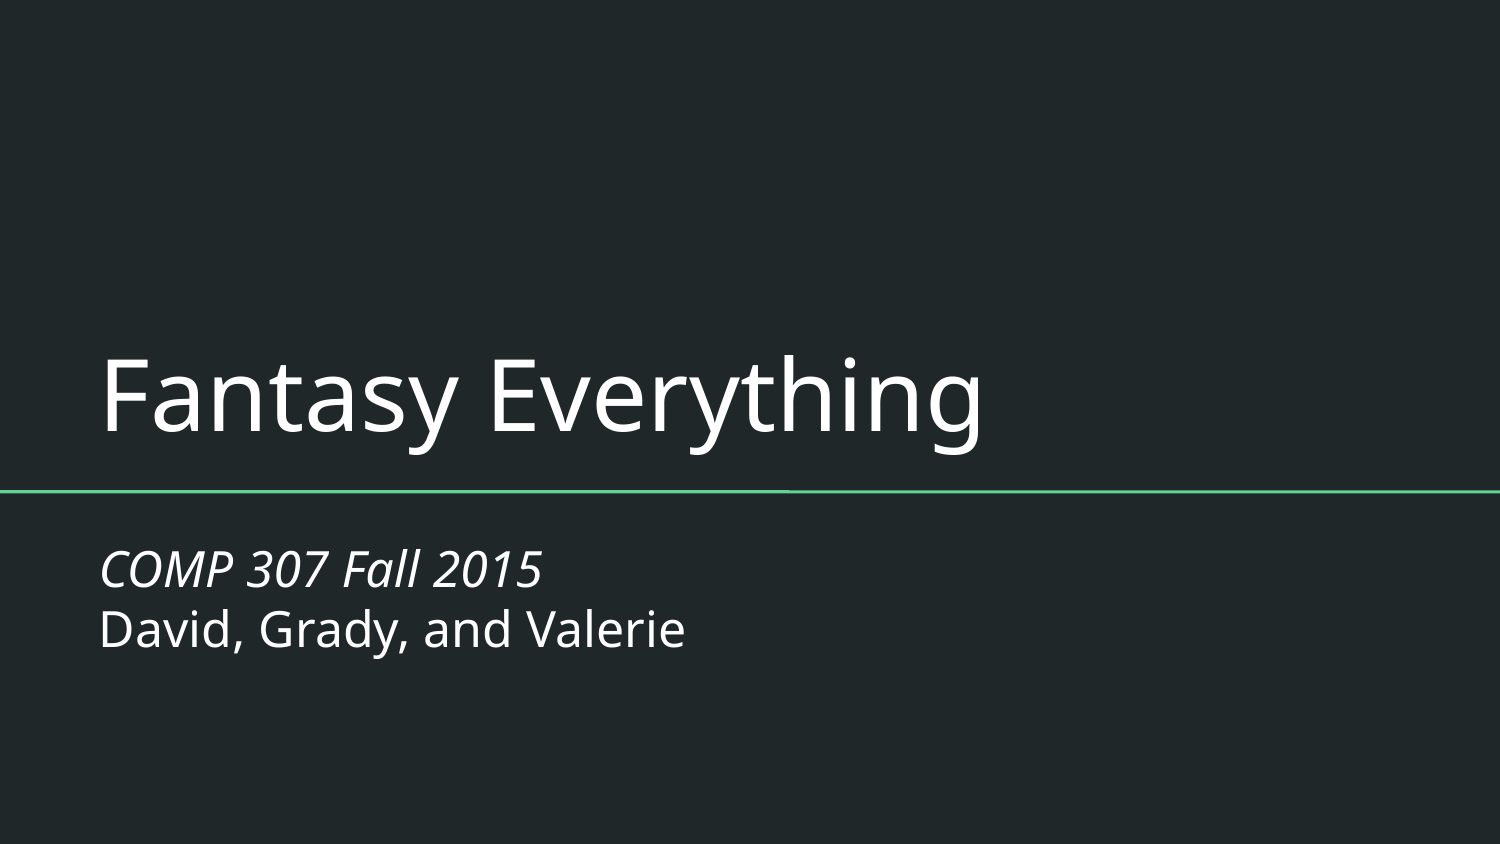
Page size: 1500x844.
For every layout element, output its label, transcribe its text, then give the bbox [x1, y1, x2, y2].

subtitle COMP 307 Fall 2015 David, Grady, and Valerie [83, 522, 1417, 626]
title Fantasy Everything [83, 206, 1417, 467]
